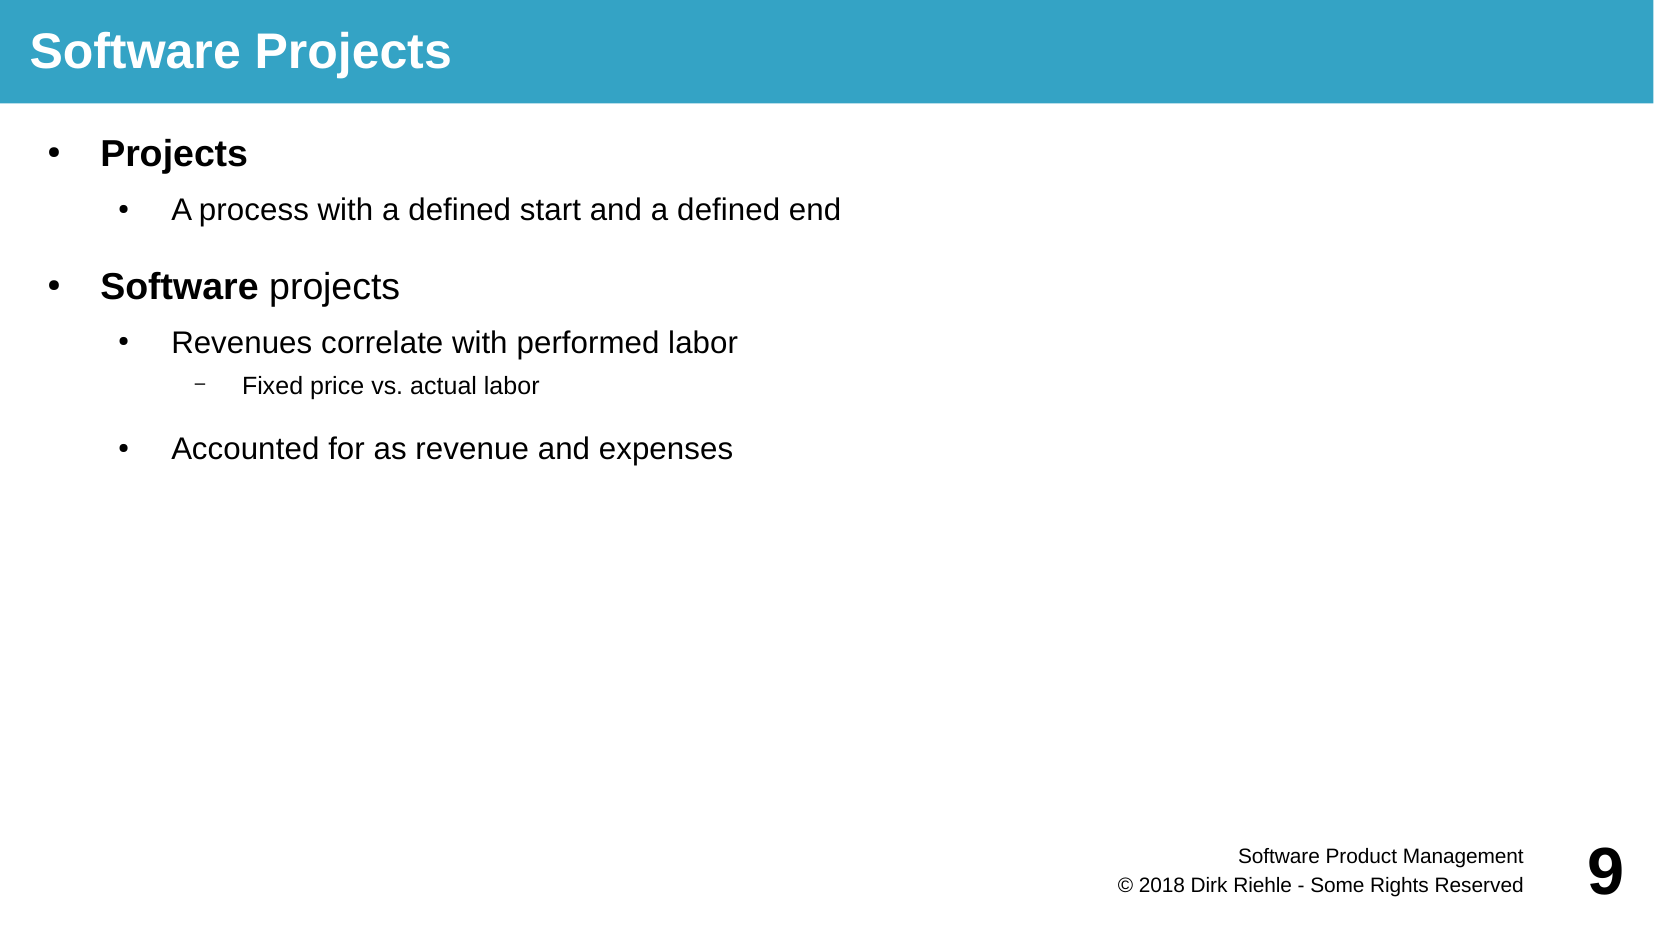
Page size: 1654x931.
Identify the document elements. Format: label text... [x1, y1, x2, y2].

title Software Projects [0, 0, 1654, 104]
list Projects A process with a defined start and a defined end Software projects Revenues correlate with performed labor Fixed price vs. actual labor Accounted for as revenue and expenses [29, 132, 1625, 813]
